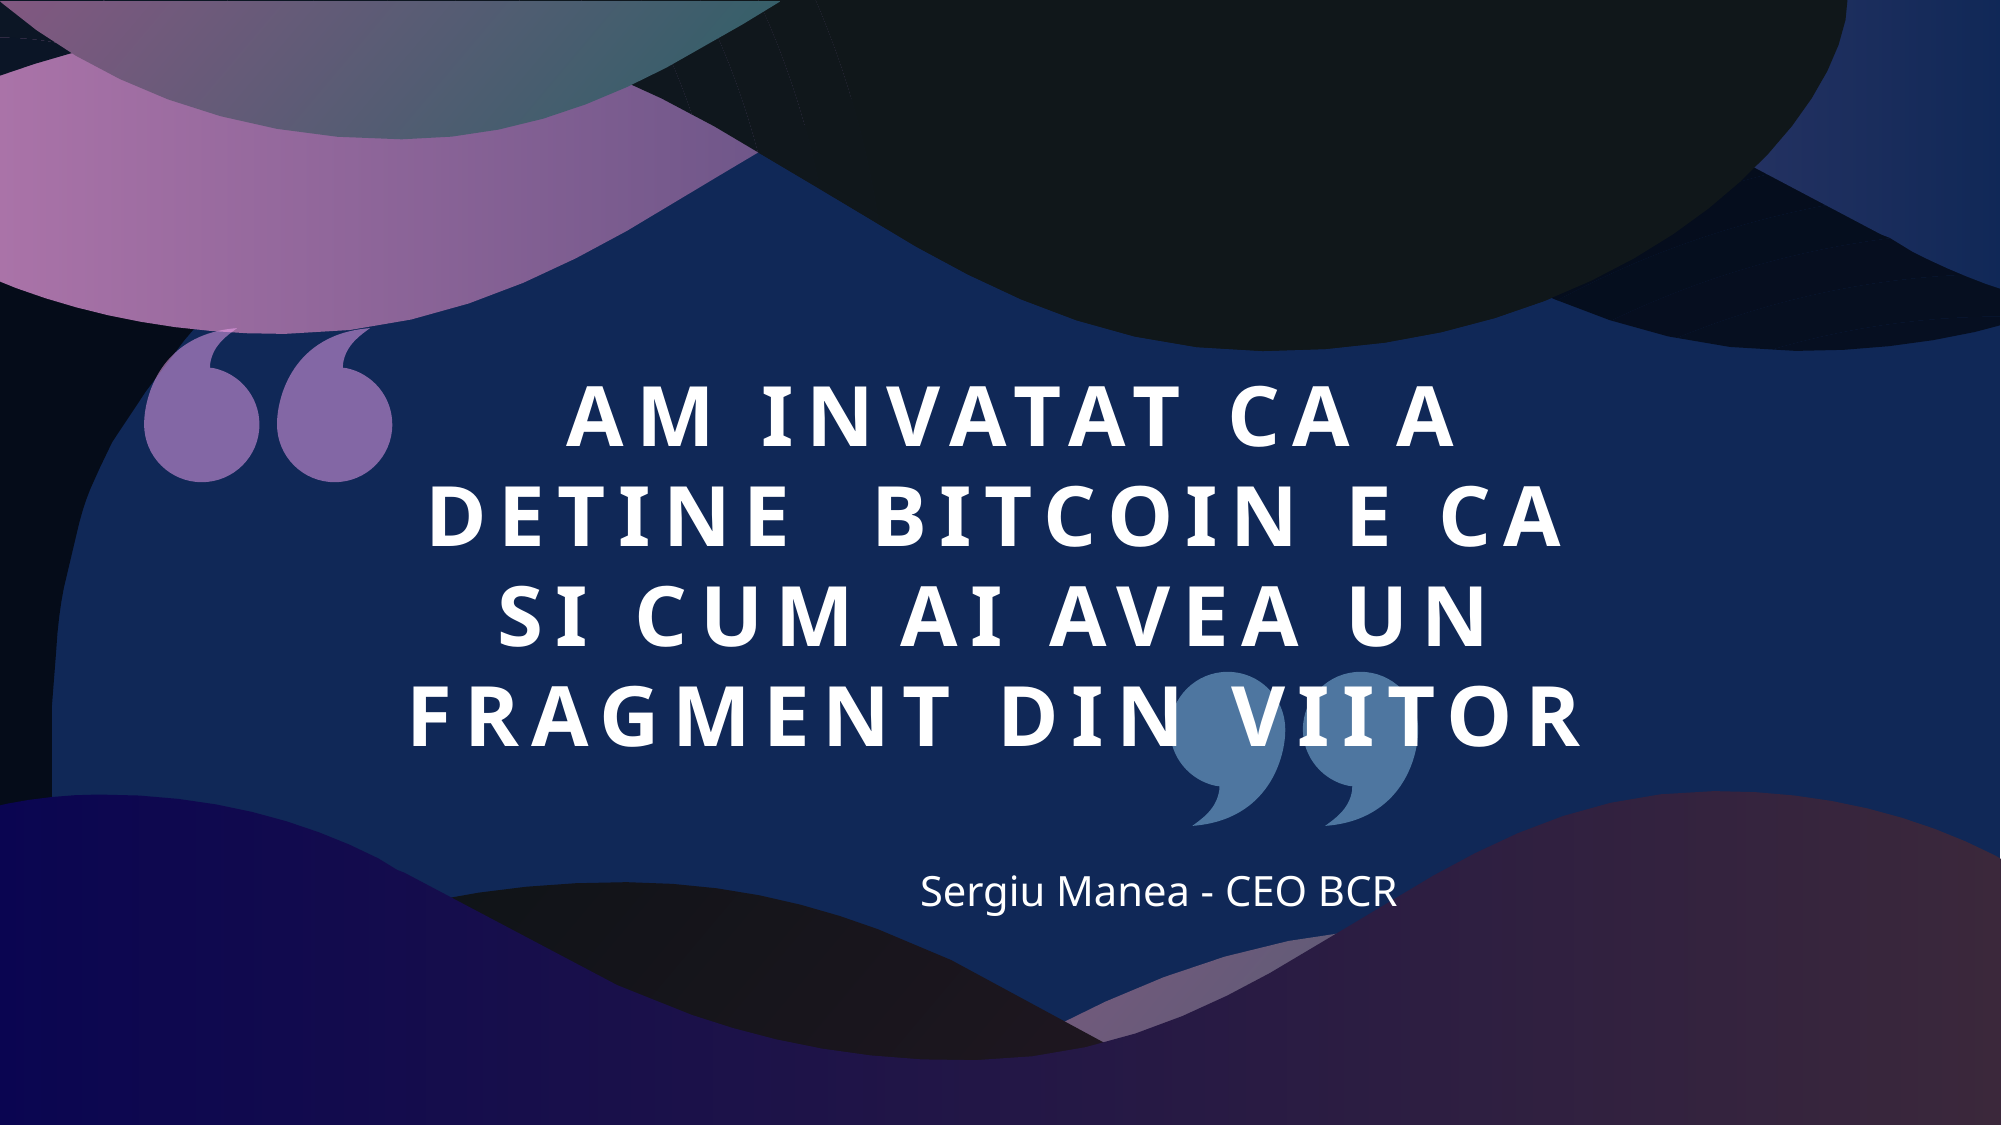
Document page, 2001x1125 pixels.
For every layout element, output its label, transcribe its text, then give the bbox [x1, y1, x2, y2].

text_box [277, 328, 370, 483]
text_box [1302, 708, 1307, 737]
text_box [1172, 671, 1286, 826]
text_box [144, 328, 260, 483]
title Am invatat ca a detine Bitcoin e ca si cum ai avea un fragment din viitoR [363, 355, 1637, 619]
subtitle Sergiu Manea - CEO BCR [904, 862, 1432, 937]
text_box [1305, 671, 1417, 826]
